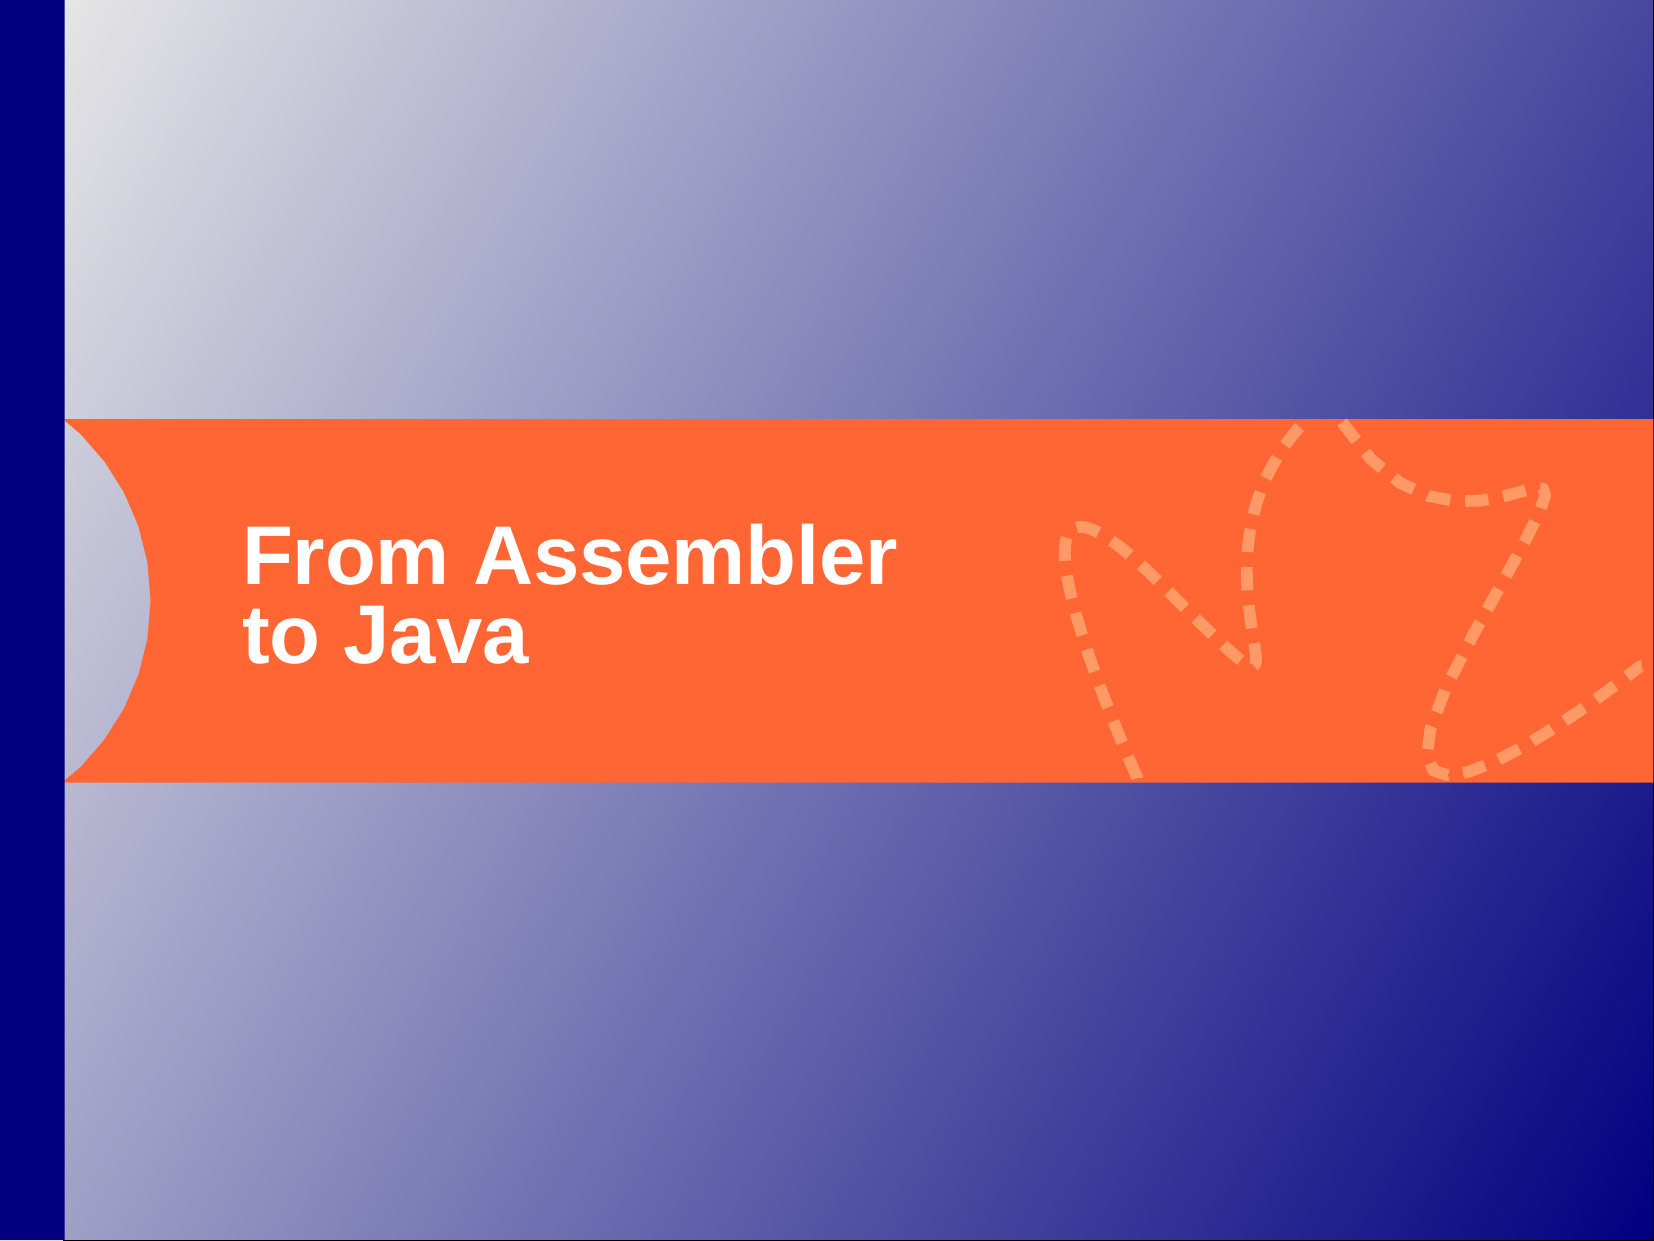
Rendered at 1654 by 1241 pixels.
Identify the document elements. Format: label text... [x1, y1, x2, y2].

title From Assembler to Java [242, 474, 1111, 727]
